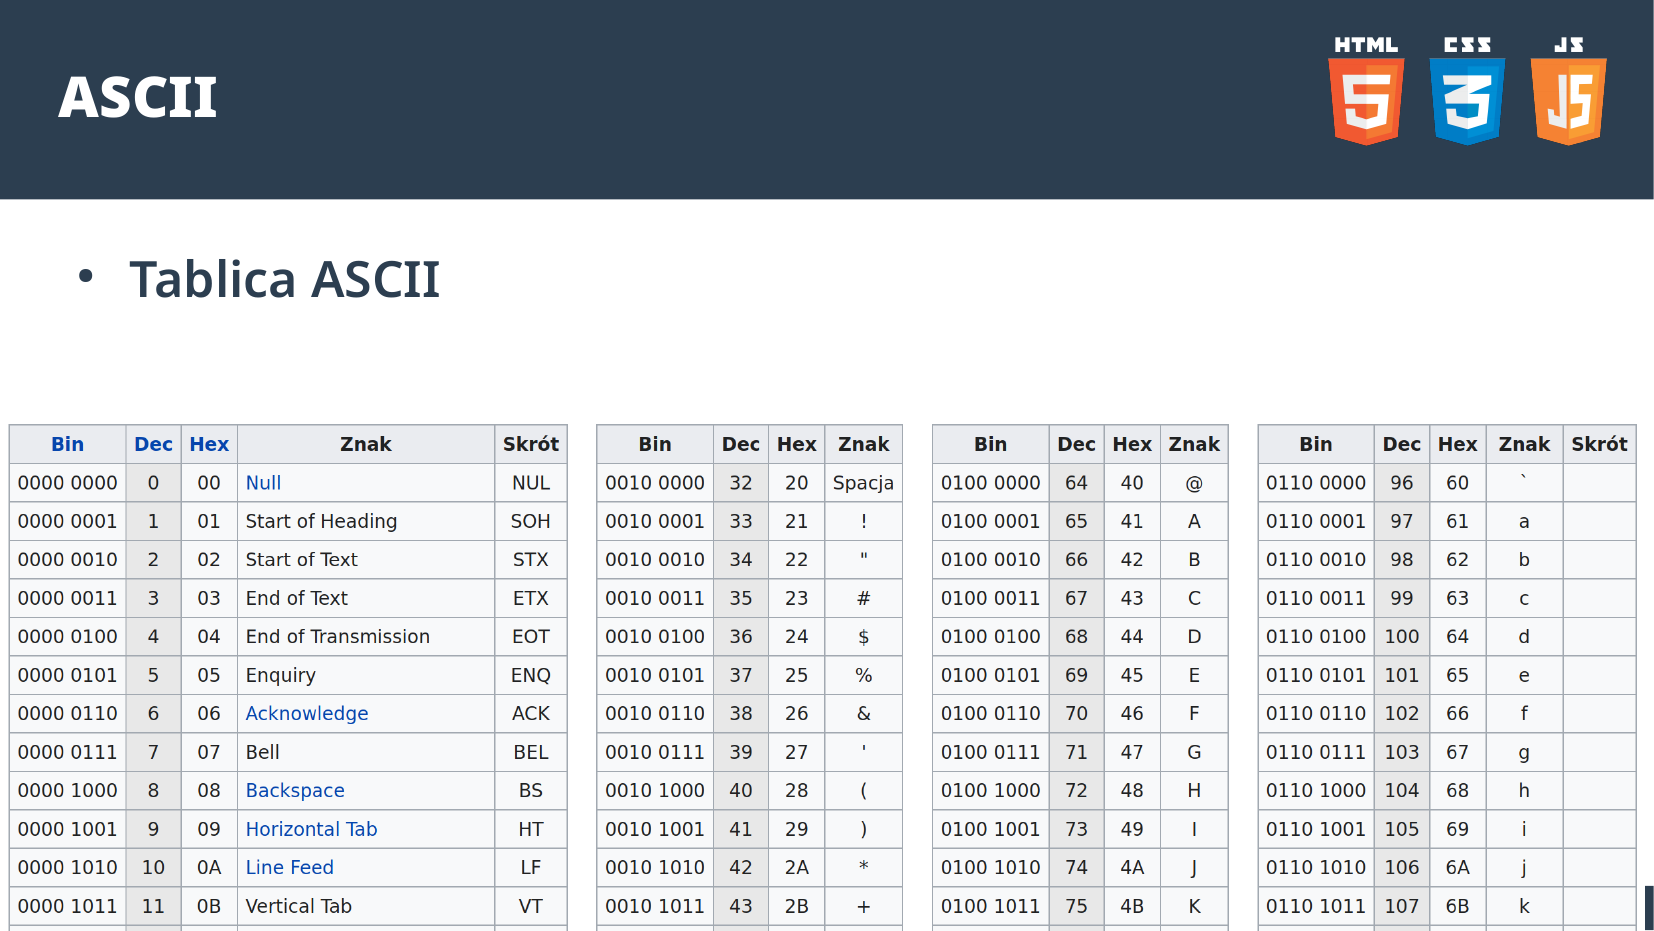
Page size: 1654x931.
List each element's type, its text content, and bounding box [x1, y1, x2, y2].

list Tablica ASCII [59, 243, 532, 325]
picture [1328, 37, 1607, 146]
picture [0, 418, 1645, 931]
title ASCII [59, 37, 1595, 155]
